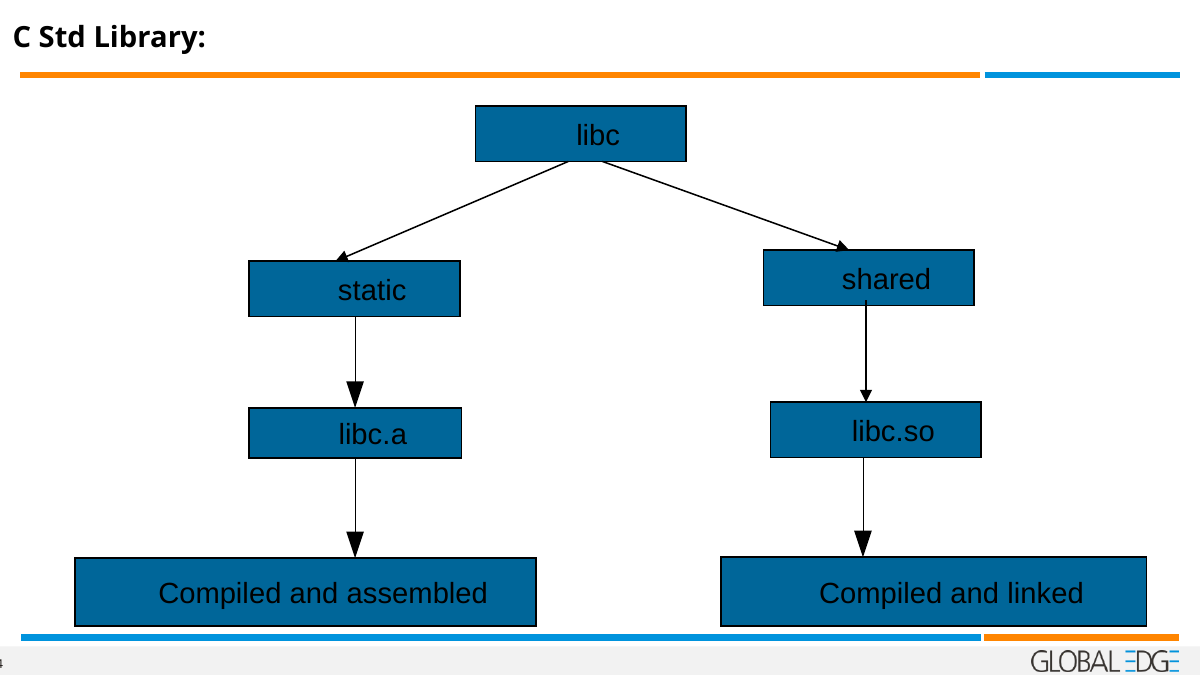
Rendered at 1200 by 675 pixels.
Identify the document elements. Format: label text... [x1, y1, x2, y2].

picture [1031, 650, 1179, 672]
text_box libc.a [248, 407, 462, 458]
text_box shared [763, 250, 975, 306]
title C Std Library: [12, 9, 1088, 63]
text_box static [249, 261, 460, 317]
text_box Compiled and linked [721, 557, 1147, 626]
text_box Compiled and assembled [75, 558, 536, 626]
text_box libc.so [770, 402, 982, 458]
text_box libc [475, 106, 686, 162]
